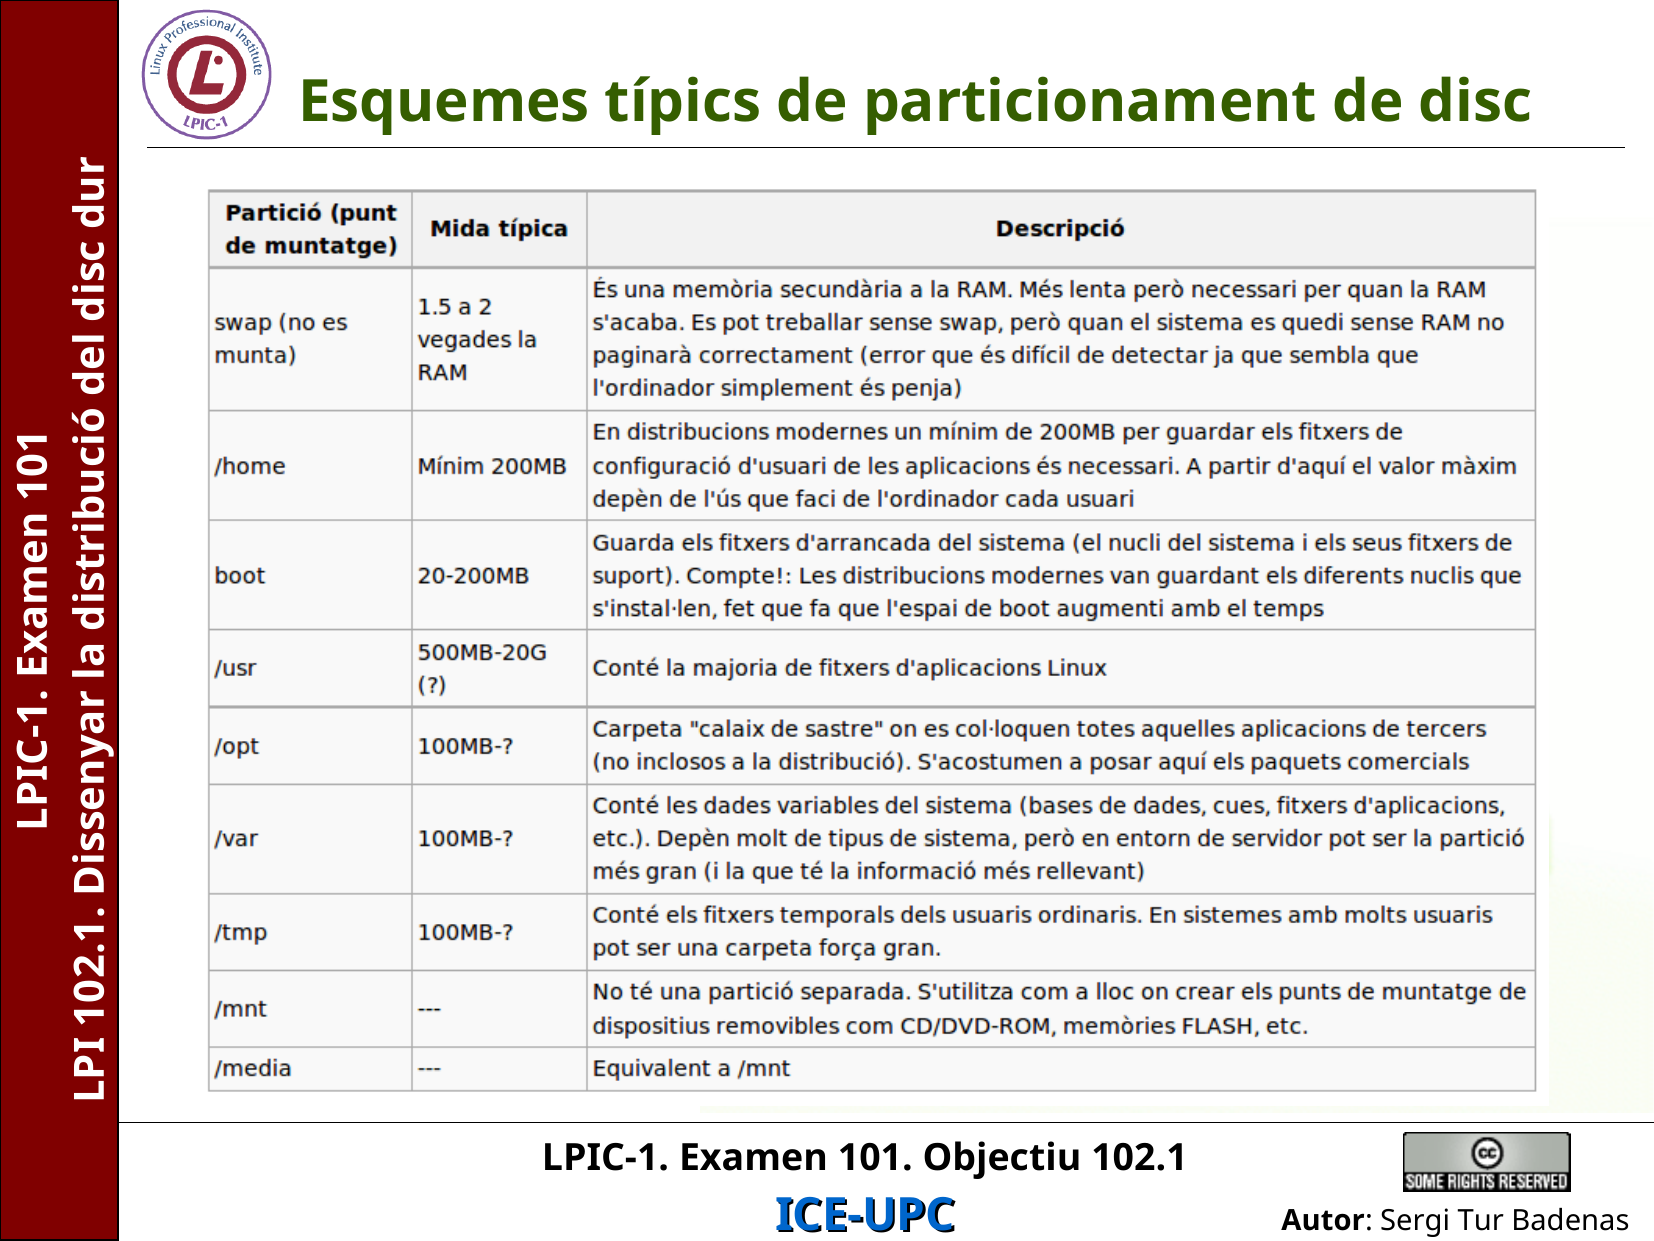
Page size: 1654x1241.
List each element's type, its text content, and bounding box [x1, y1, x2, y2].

picture [135, 5, 277, 142]
picture [199, 174, 1654, 1113]
picture [1403, 1132, 1571, 1192]
title Esquemes típics de particionament de disc [171, 56, 1654, 141]
